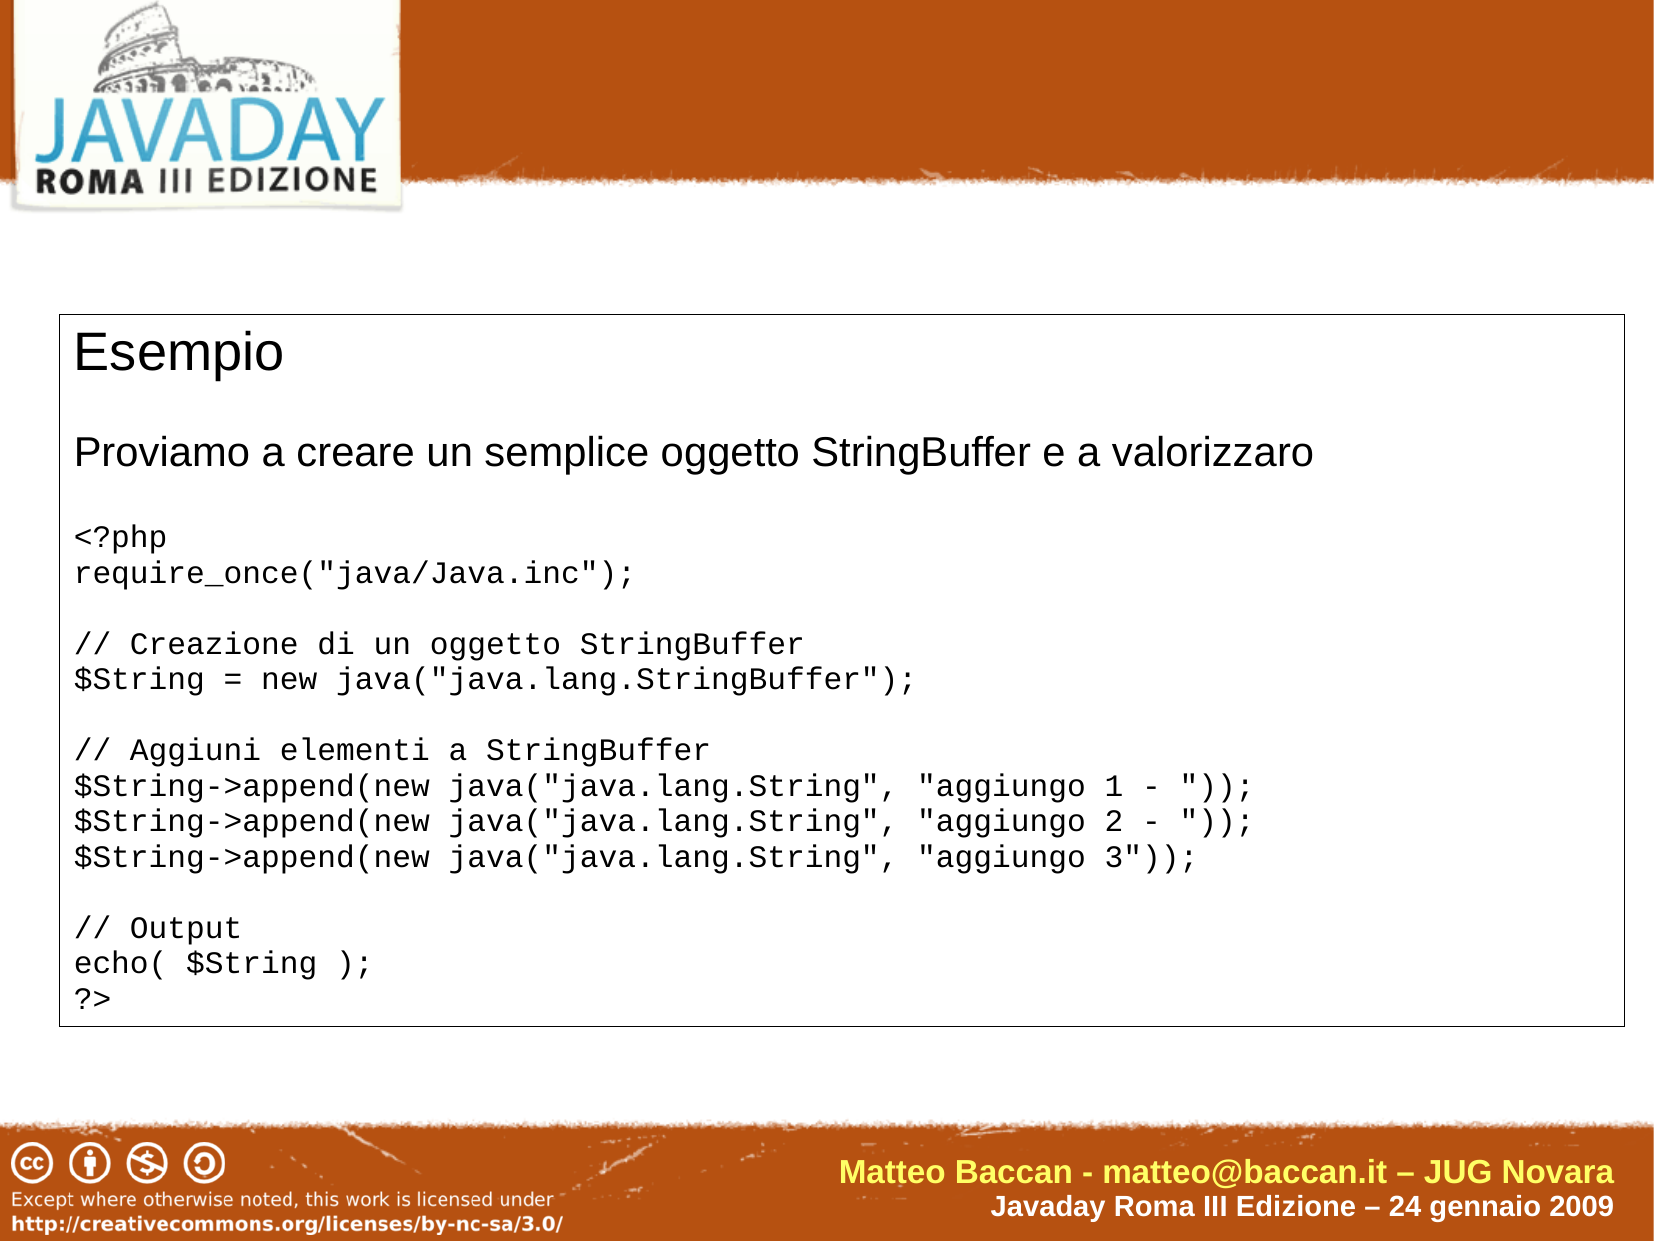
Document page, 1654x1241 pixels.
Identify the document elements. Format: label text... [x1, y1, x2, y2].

text_box Esempio Proviamo a creare un semplice oggetto StringBuffer e a valorizzaro <?php require_once("java/Java.inc"); // Creazione di un oggetto StringBuffer $String = new java("java.lang.StringBuffer"); // Aggiuni elementi a StringBuffer $String->append(new java("java.lang.String", "aggiungo 1 - ")); $String->append(new java("java.lang.String", "aggiungo 2 - ")); $String->append(new java("java.lang.String", "aggiungo 3")); // Output echo( $String ); ?> [59, 314, 1625, 989]
picture [0, 1007, 1654, 1241]
picture [0, 0, 1654, 231]
